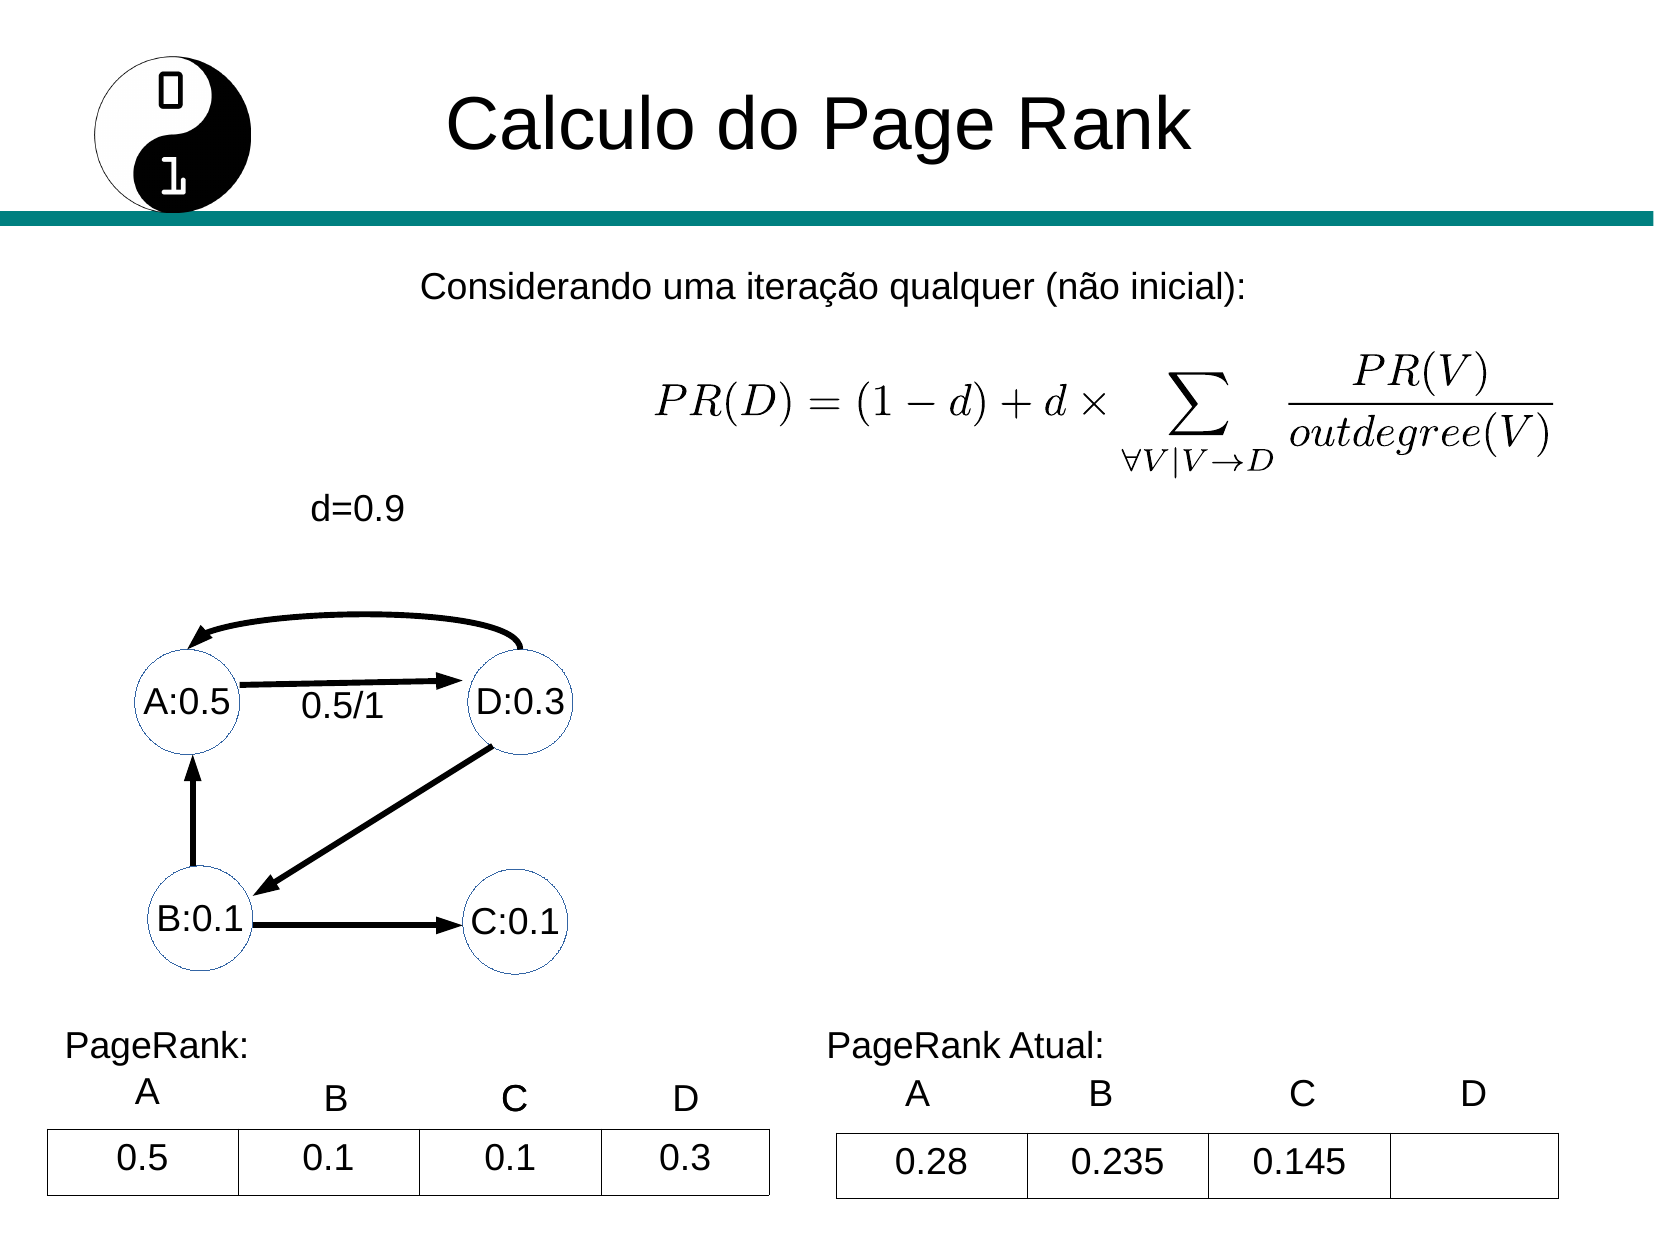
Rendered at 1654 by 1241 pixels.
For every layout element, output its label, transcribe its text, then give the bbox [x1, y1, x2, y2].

text_box D:0.3 [467, 649, 573, 755]
table_header 0.1 [420, 1130, 601, 1195]
text_box d=0.9 [295, 480, 421, 537]
table_header 0.28 [837, 1134, 1027, 1198]
text_box PageRank: [49, 1017, 265, 1075]
text_box A [120, 1075, 175, 1121]
table_header 0.1 [239, 1130, 419, 1195]
title Calculo do Page Rank [0, 19, 1654, 211]
table_header [1391, 1134, 1558, 1198]
text_box A [890, 1075, 946, 1122]
table_header 0.3 [602, 1130, 769, 1195]
text_box Considerando uma iteração qualquer (não inicial): [405, 258, 1262, 316]
text_box B [309, 1069, 364, 1127]
text_box C [1274, 1065, 1329, 1122]
text_box D [1445, 1065, 1501, 1122]
text_box 0.5/1 [286, 676, 400, 734]
text_box B:0.1 [147, 865, 253, 971]
table_header 0.145 [1209, 1134, 1390, 1198]
picture [94, 56, 251, 213]
table_header 0.5 [48, 1130, 238, 1195]
text_box C:0.1 [462, 869, 568, 975]
text_box C [486, 1069, 541, 1127]
text_box A:0.5 [134, 649, 240, 755]
text_box [652, 351, 1554, 479]
text_box D [657, 1069, 713, 1127]
text_box B [1073, 1065, 1129, 1122]
text_box PageRank Atual: [811, 1017, 1120, 1075]
table_header 0.235 [1028, 1134, 1208, 1198]
